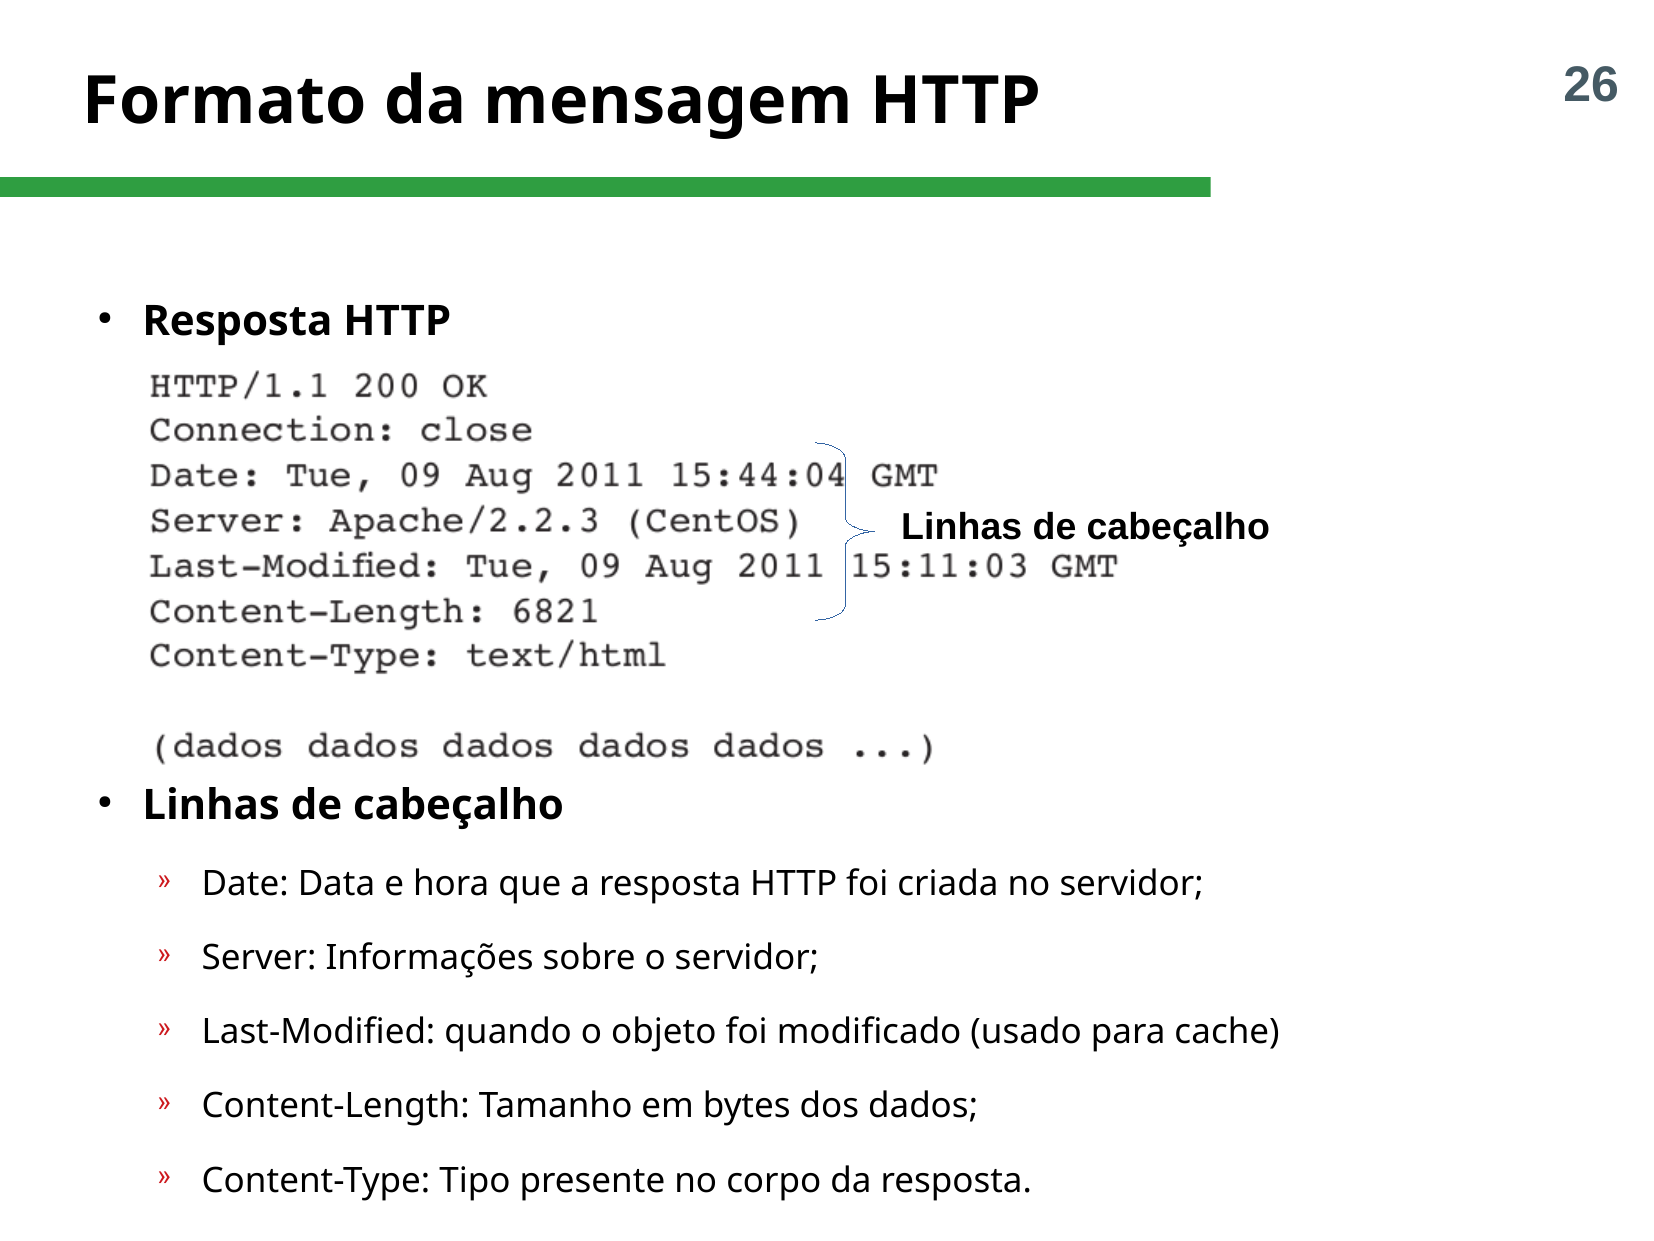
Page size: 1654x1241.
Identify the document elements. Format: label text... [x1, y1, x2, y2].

title Formato da mensagem HTTP [82, 0, 1211, 202]
text_box Linhas de cabeçalho [886, 498, 1294, 556]
list Resposta HTTP Linhas de cabeçalho Date: Data e hora que a resposta HTTP foi criada no servidor; Server: Informações sobre o servidor; Last-Modified: quando o objeto foi modificado (usado para cache) Content-Length: Tamanho em bytes dos dados; Content-Type: Tipo presente no corpo da resposta. [82, 290, 1571, 1211]
